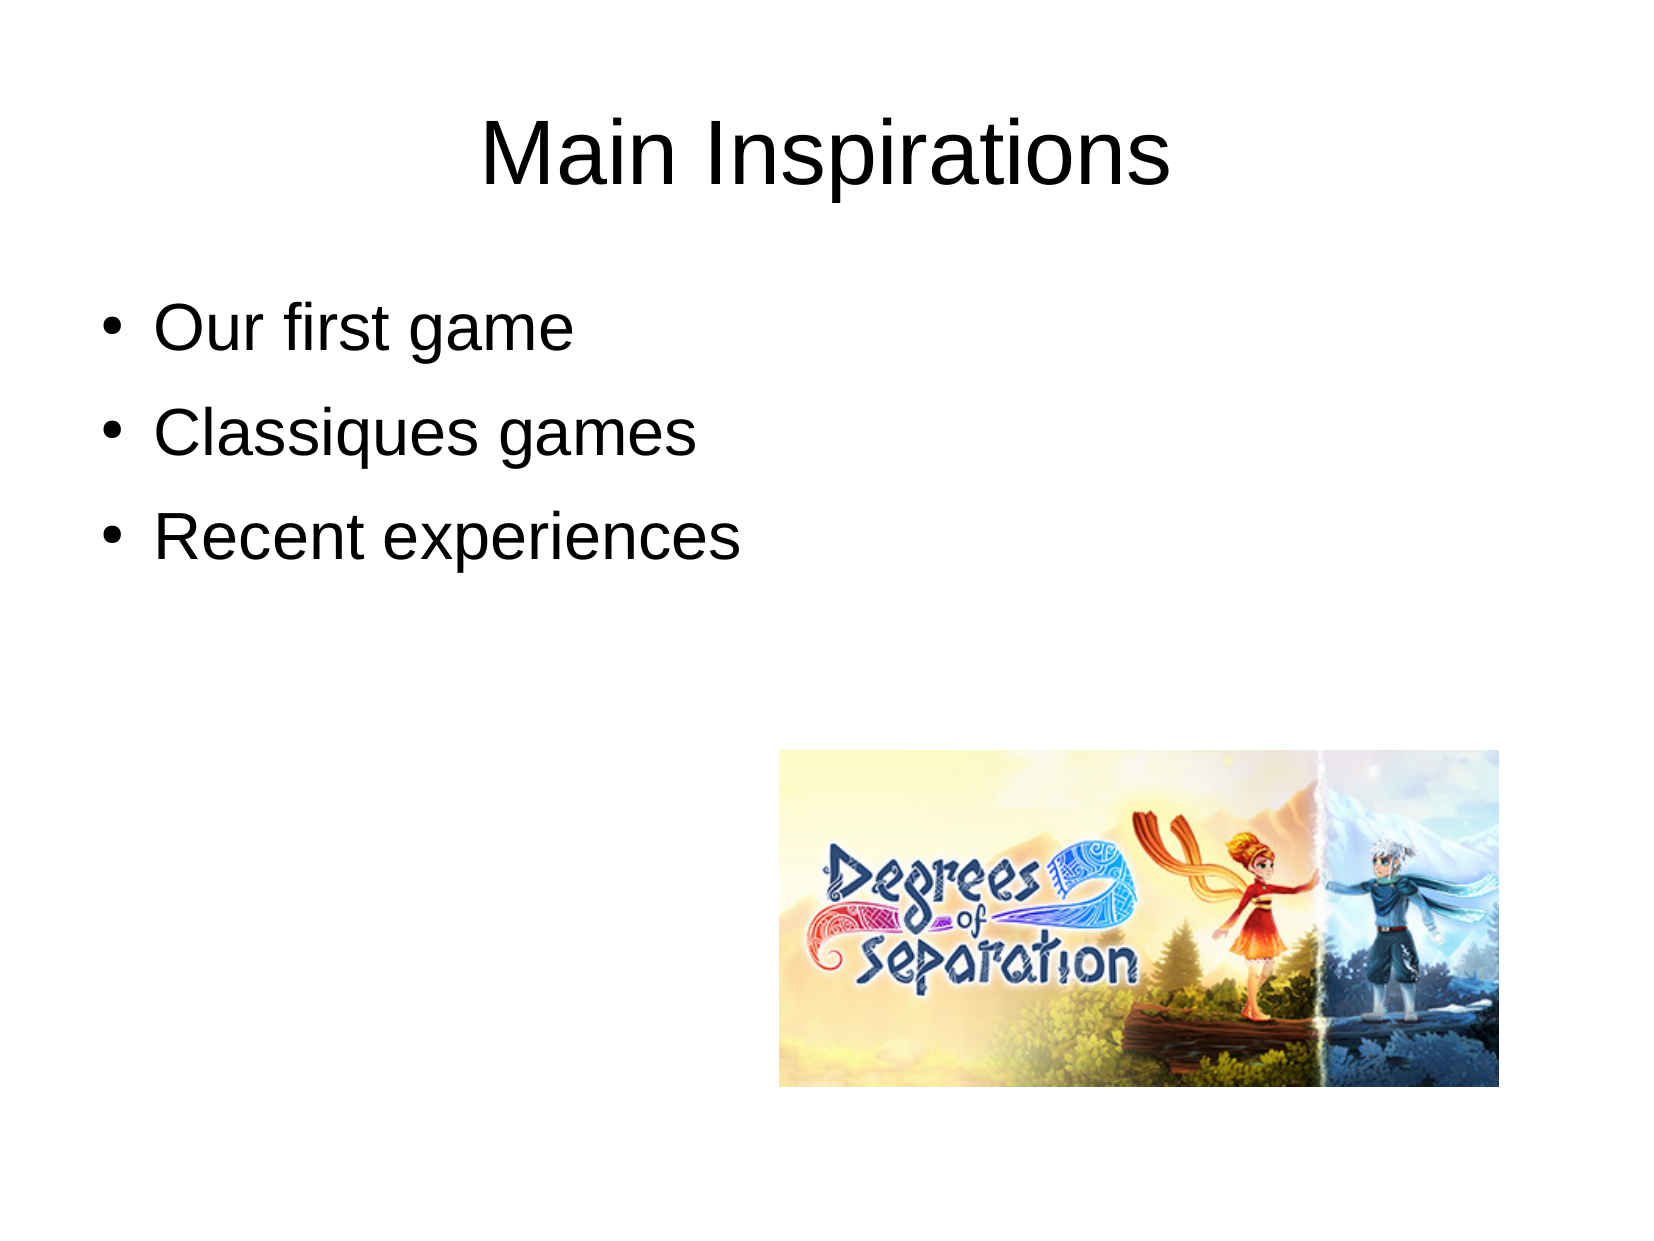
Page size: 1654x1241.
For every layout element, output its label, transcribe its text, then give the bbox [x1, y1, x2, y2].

picture [779, 750, 1499, 1087]
list Our first game Classiques games Recent experiences [82, 290, 1571, 1109]
title Main Inspirations [82, 49, 1571, 257]
